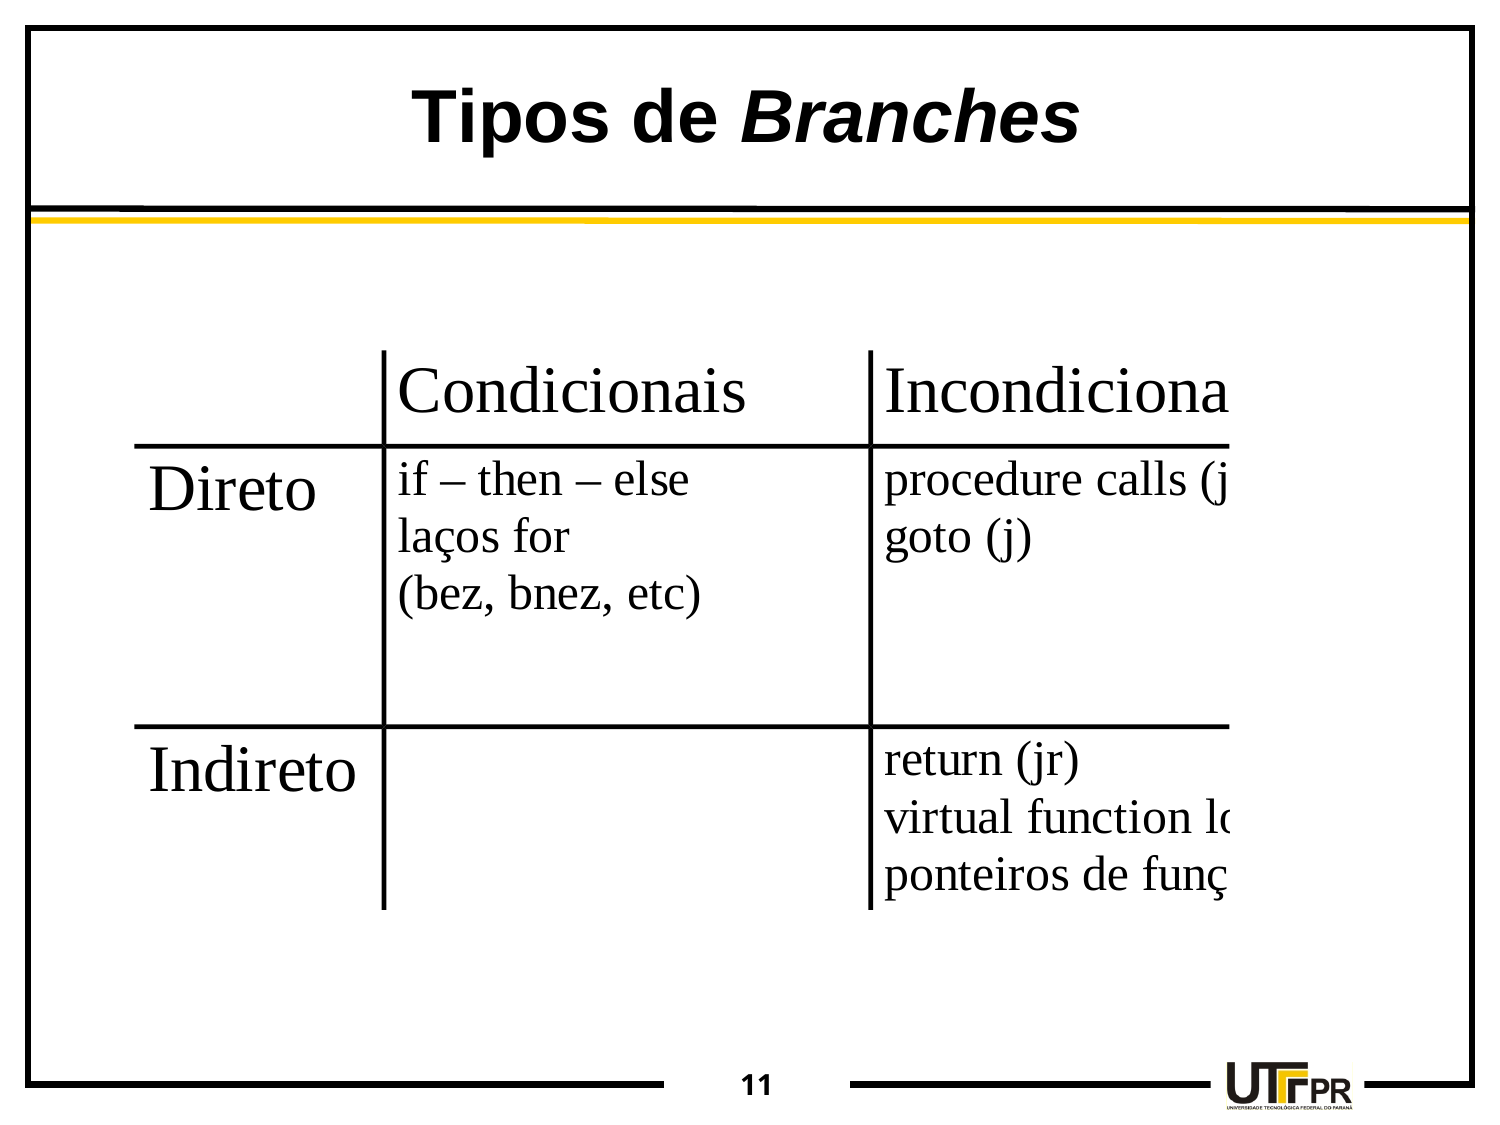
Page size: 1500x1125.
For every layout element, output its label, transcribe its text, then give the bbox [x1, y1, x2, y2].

title Tipos de Branches [23, 35, 1471, 201]
picture [1226, 1062, 1353, 1110]
chart [0, 200, 1230, 910]
